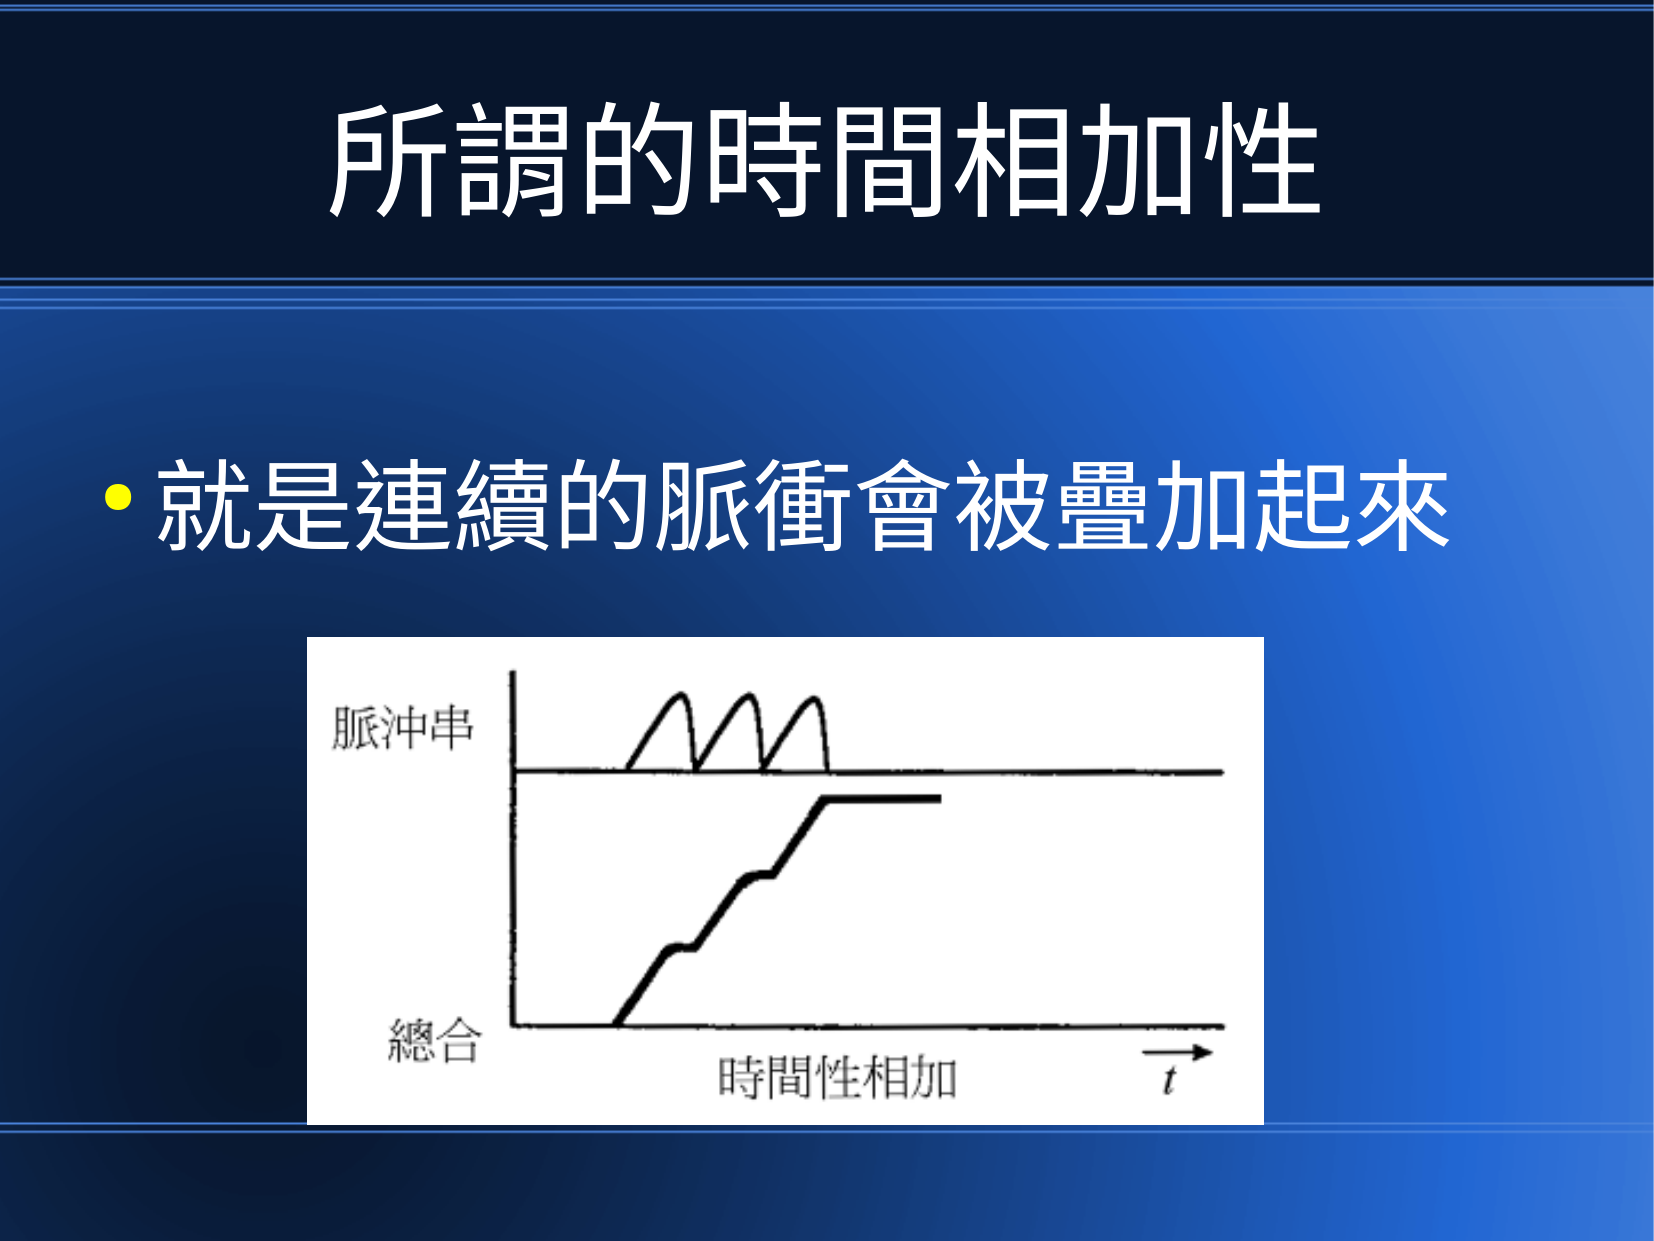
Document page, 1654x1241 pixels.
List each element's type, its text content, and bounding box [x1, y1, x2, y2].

picture [307, 637, 1264, 1125]
picture [0, 0, 1654, 1241]
list 就是連續的脈衝會被疊加起來 [82, 355, 1571, 1241]
title 所謂的時間相加性 [82, 49, 1571, 257]
